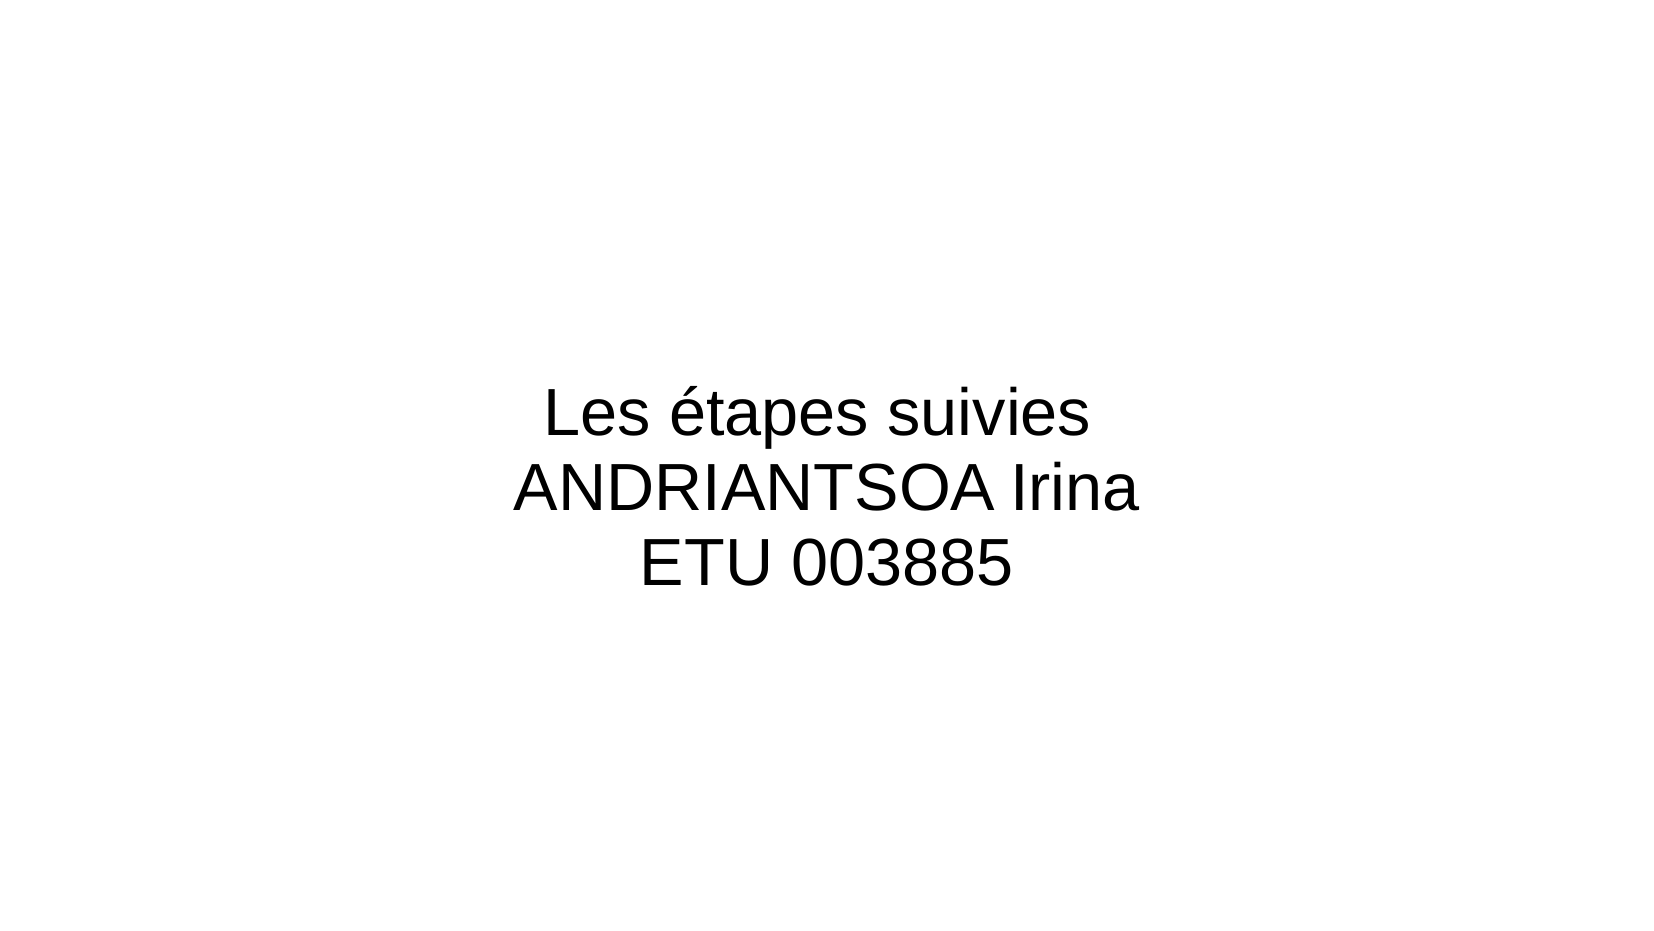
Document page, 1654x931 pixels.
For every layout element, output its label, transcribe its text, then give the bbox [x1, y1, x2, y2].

subtitle Les étapes suivies ANDRIANTSOA Irina ETU 003885 [82, 217, 1571, 758]
